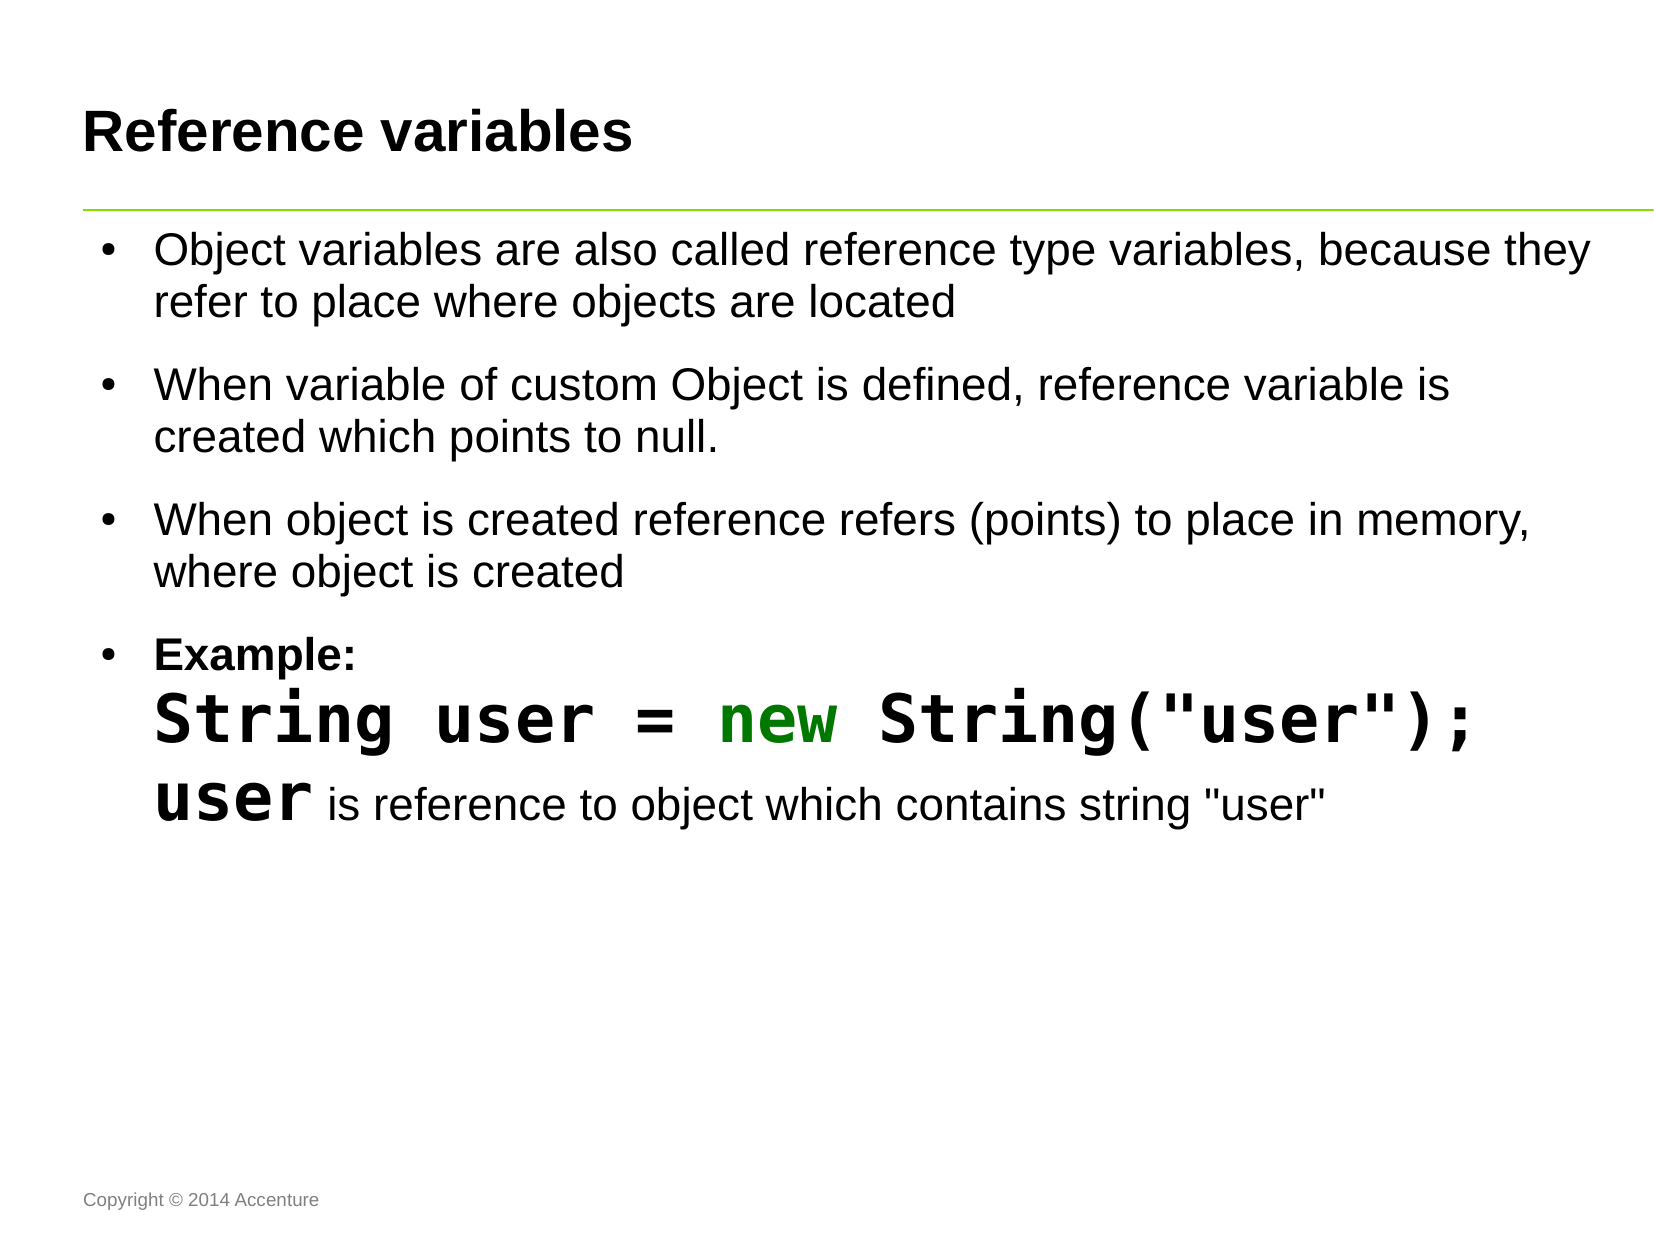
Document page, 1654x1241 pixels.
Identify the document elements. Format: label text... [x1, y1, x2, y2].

list Object variables are also called reference type variables, because they refer to place where objects are located When variable of custom Object is defined, reference variable is created which points to null. When object is created reference refers (points) to place in memory, where object is created Example: String user = new String("user"); user is reference to object which contains string "user" [82, 224, 1607, 1217]
title Reference variables [82, 49, 1571, 213]
